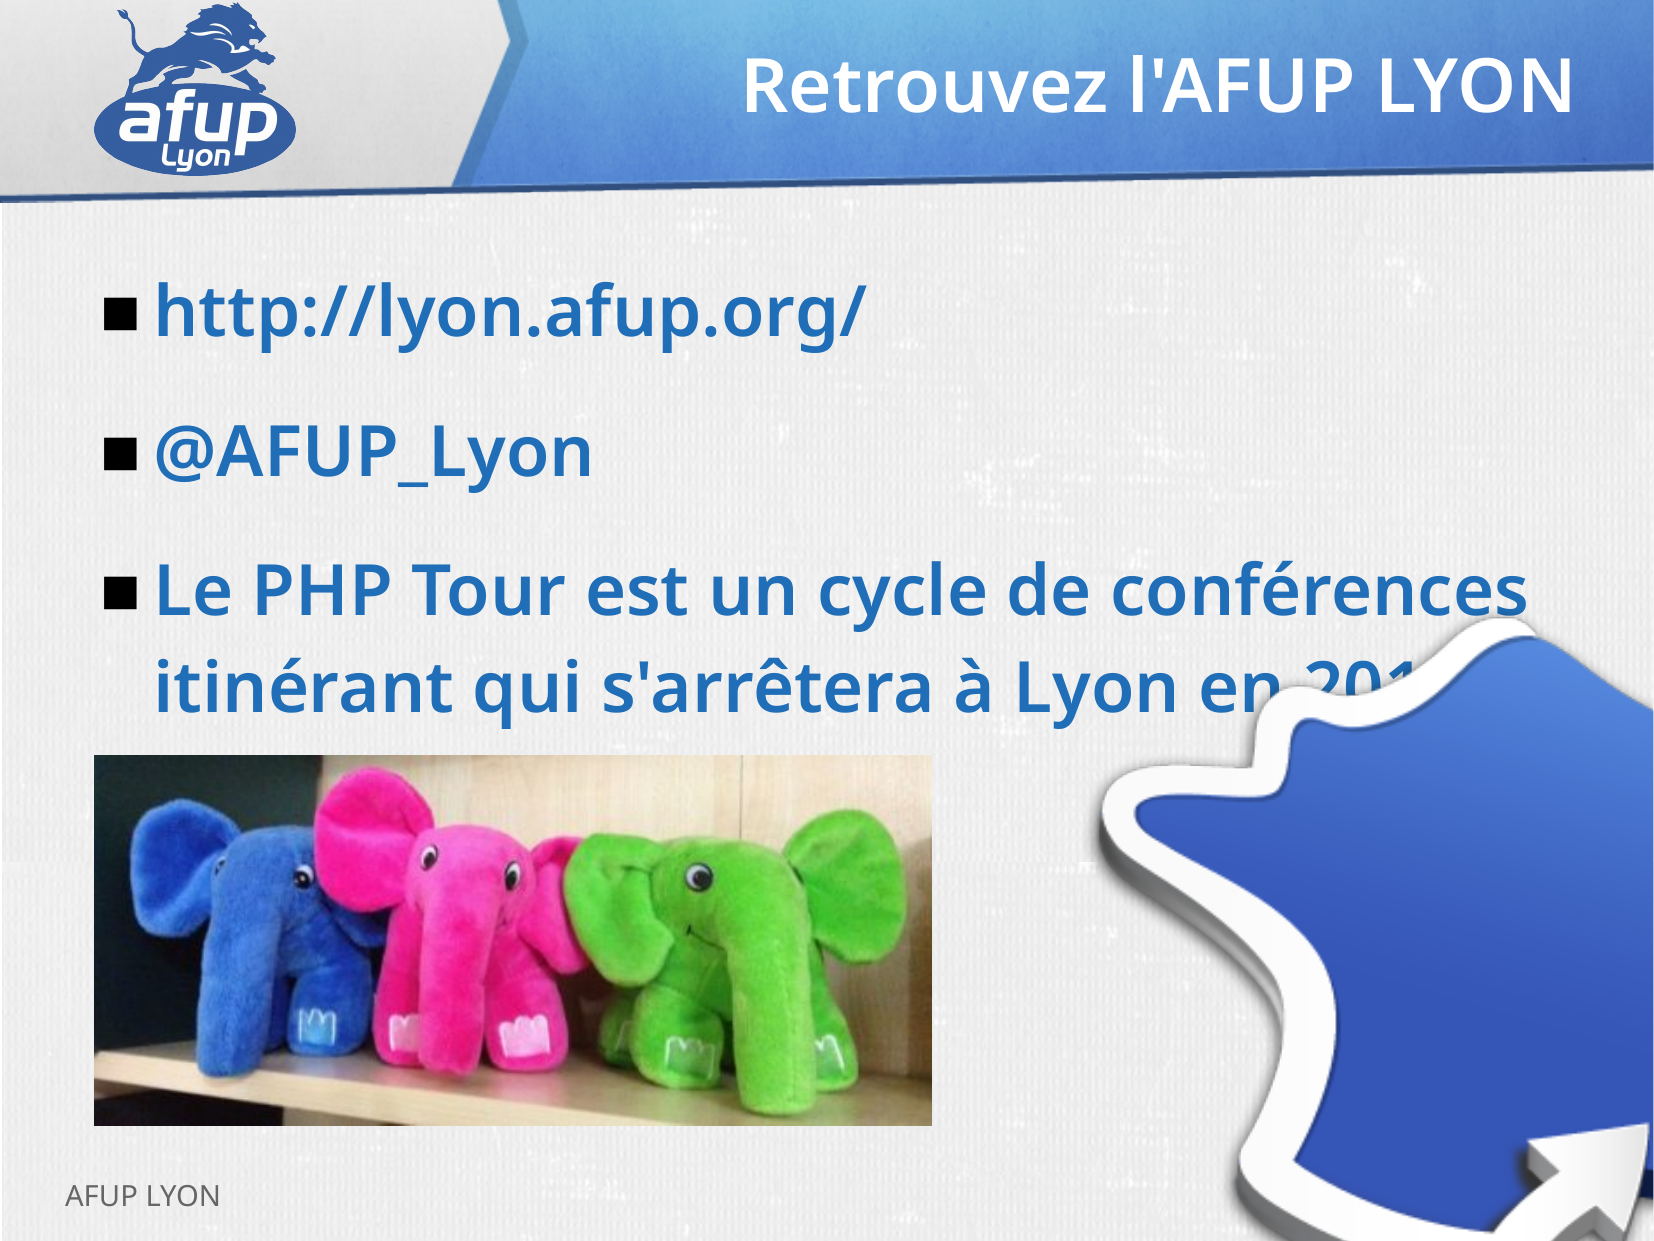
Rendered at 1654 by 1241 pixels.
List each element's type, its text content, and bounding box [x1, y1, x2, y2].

title Retrouvez l'AFUP LYON [407, 37, 1577, 130]
picture [0, 0, 1654, 1241]
list http://lyon.afup.org/ @AFUP_Lyon Le PHP Tour est un cycle de conférences itinérant qui s'arrêtera à Lyon en 2014 ! [82, 260, 1571, 980]
